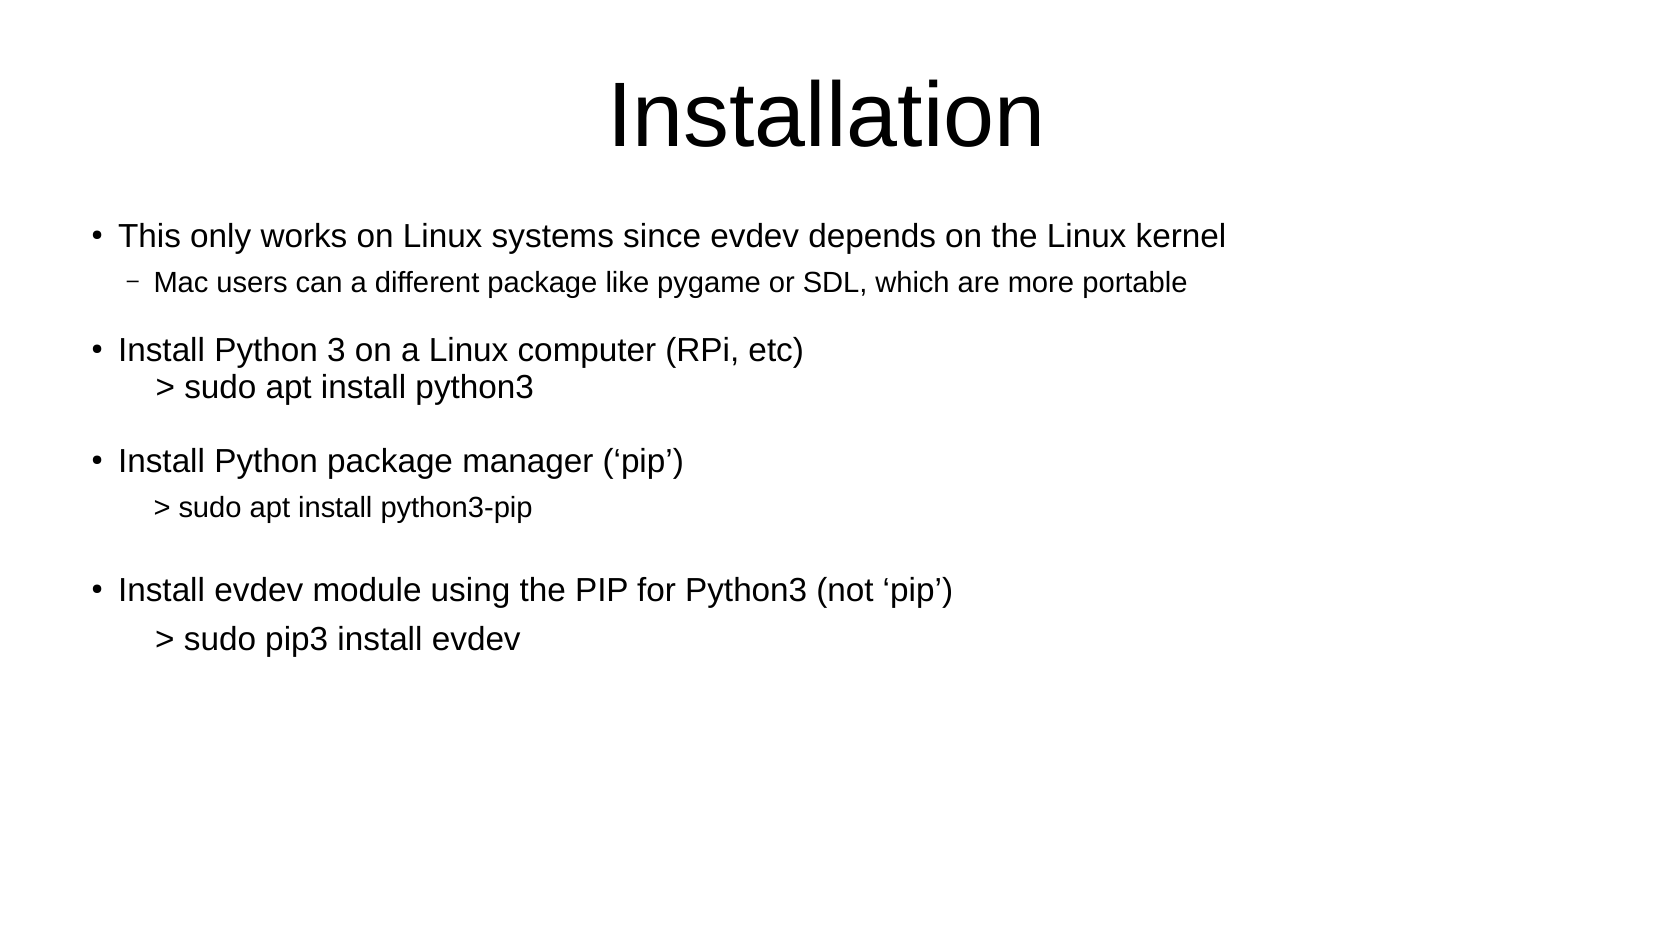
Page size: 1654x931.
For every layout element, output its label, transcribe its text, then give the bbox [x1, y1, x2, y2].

title Installation [82, 37, 1571, 193]
list This only works on Linux systems since evdev depends on the Linux kernel Mac users can a different package like pygame or SDL, which are more portable Install Python 3 on a Linux computer (RPi, etc) > sudo apt install python3 Install Python package manager (‘pip’) > sudo apt install python3-pip Install evdev module using the PIP for Python3 (not ‘pip’) > sudo pip3 install evdev [82, 217, 1571, 758]
